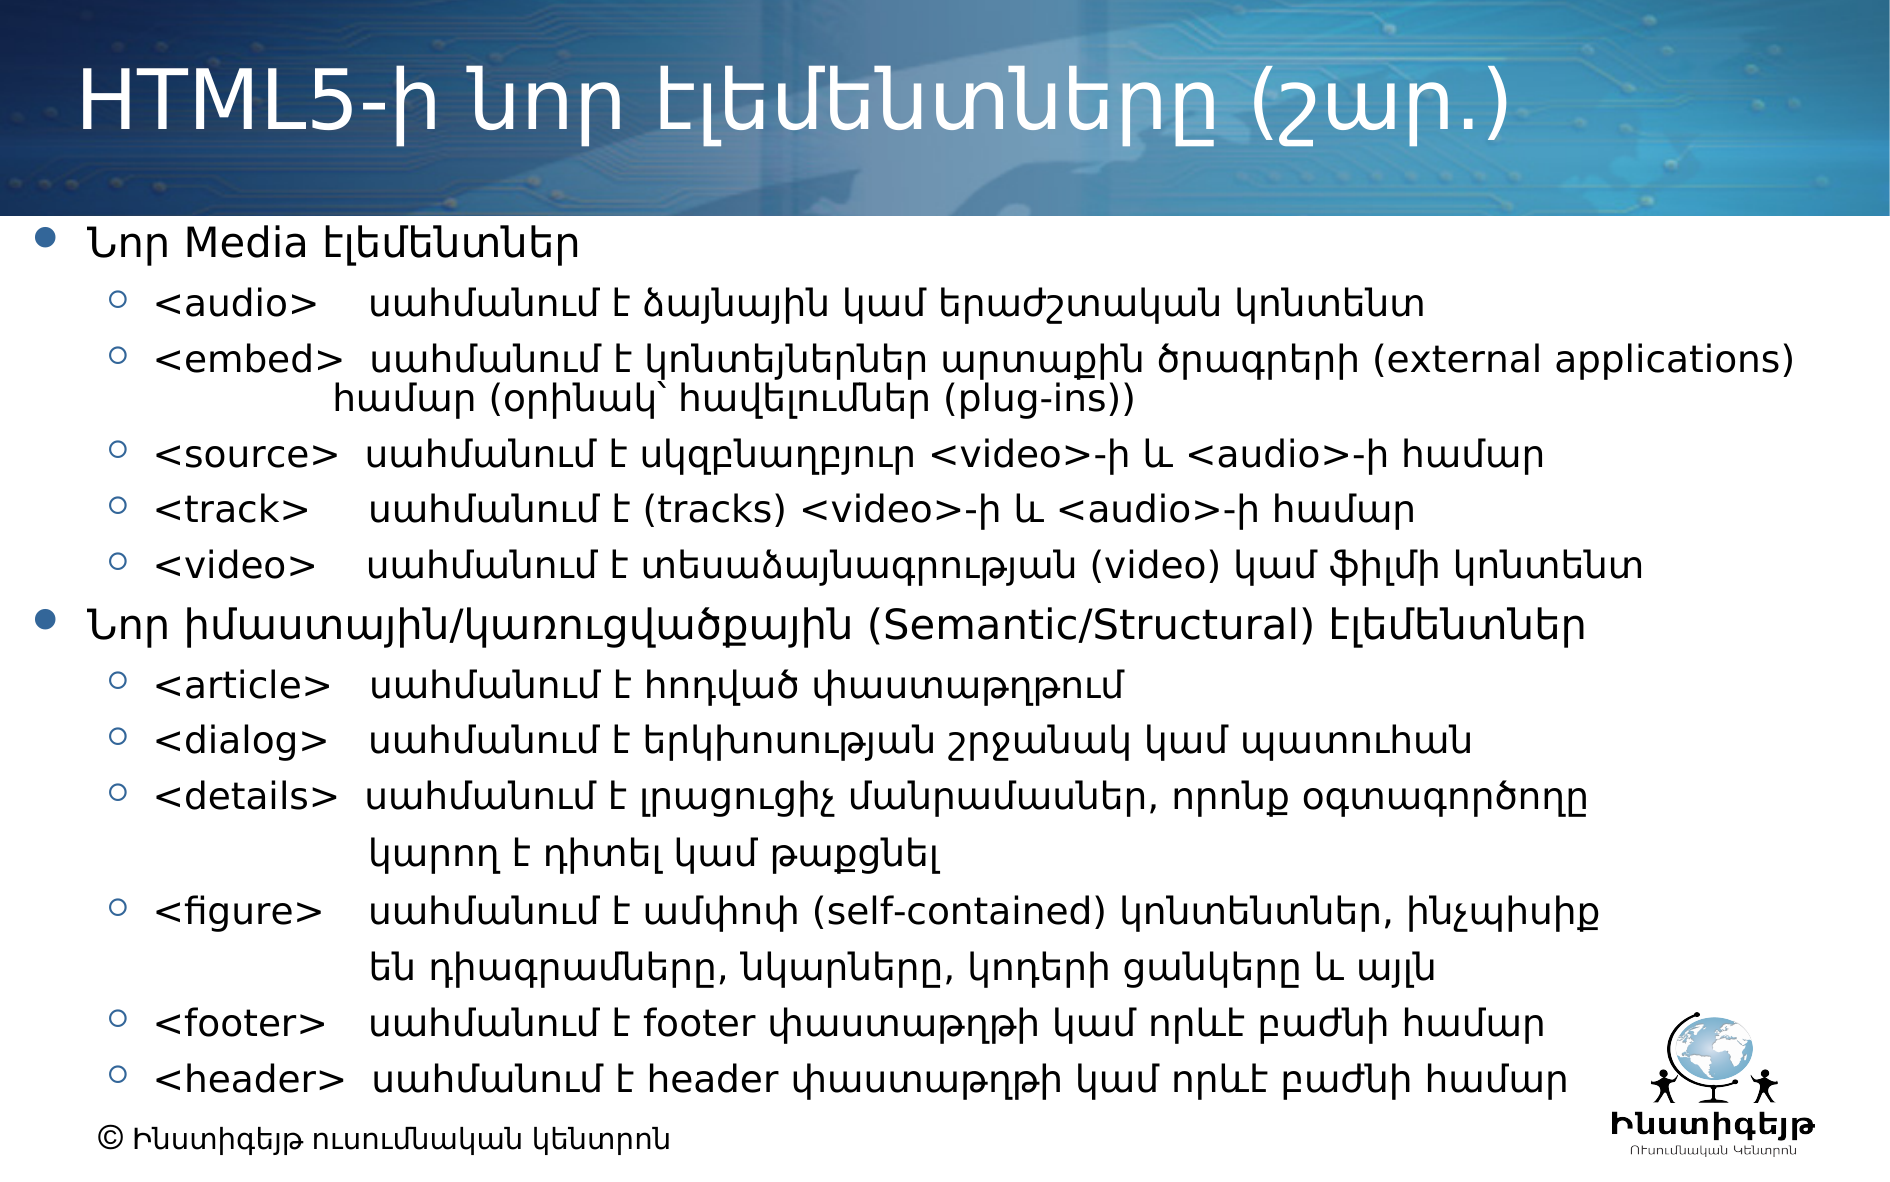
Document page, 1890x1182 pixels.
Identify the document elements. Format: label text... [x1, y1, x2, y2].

picture [0, 0, 1890, 216]
list Նոր Media էլեմենտներ <audio> սահմանում է ձայնային կամ երաժշտական կոնտենտ <embed> սահմանում է կոնտեյներներ արտաքին ծրագրերի (external applications) համար (օրինակ՝ հավելումներ (plug-ins)) <source> սահմանում է սկզբնաղբյուր <video>-ի և <audio>-ի համար <track> սահմանում է (tracks) <video>-ի և <audio>-ի համար <video> սահմանում է տեսաձայնագրության (video) կամ ֆիլմի կոնտենտ Նոր իմաստային/կառուցվածքային (Semantic/Structural) էլեմենտներ <article> սահմանում է հոդված փաստաթղթում <dialog> սահմանում է երկխոսության շրջանակ կամ պատուհան <details> սահմանում է լրացուցիչ մանրամասներ, որոնք օգտագործողը կարող է դիտել կամ թաքցնել <figure> սահմանում է ամփոփ (self-contained) կոնտենտներ, ինչպիսիք են դիագրամները, նկարները, կոդերի ցանկերը և այլն <footer> սահմանում է footer փաստաթղթի կամ որևէ բաժնի համար <header> սահմանում է header փաստաթղթի կամ որևէ բաժնի համար [32, 223, 1885, 253]
picture [1612, 1071, 1815, 1157]
